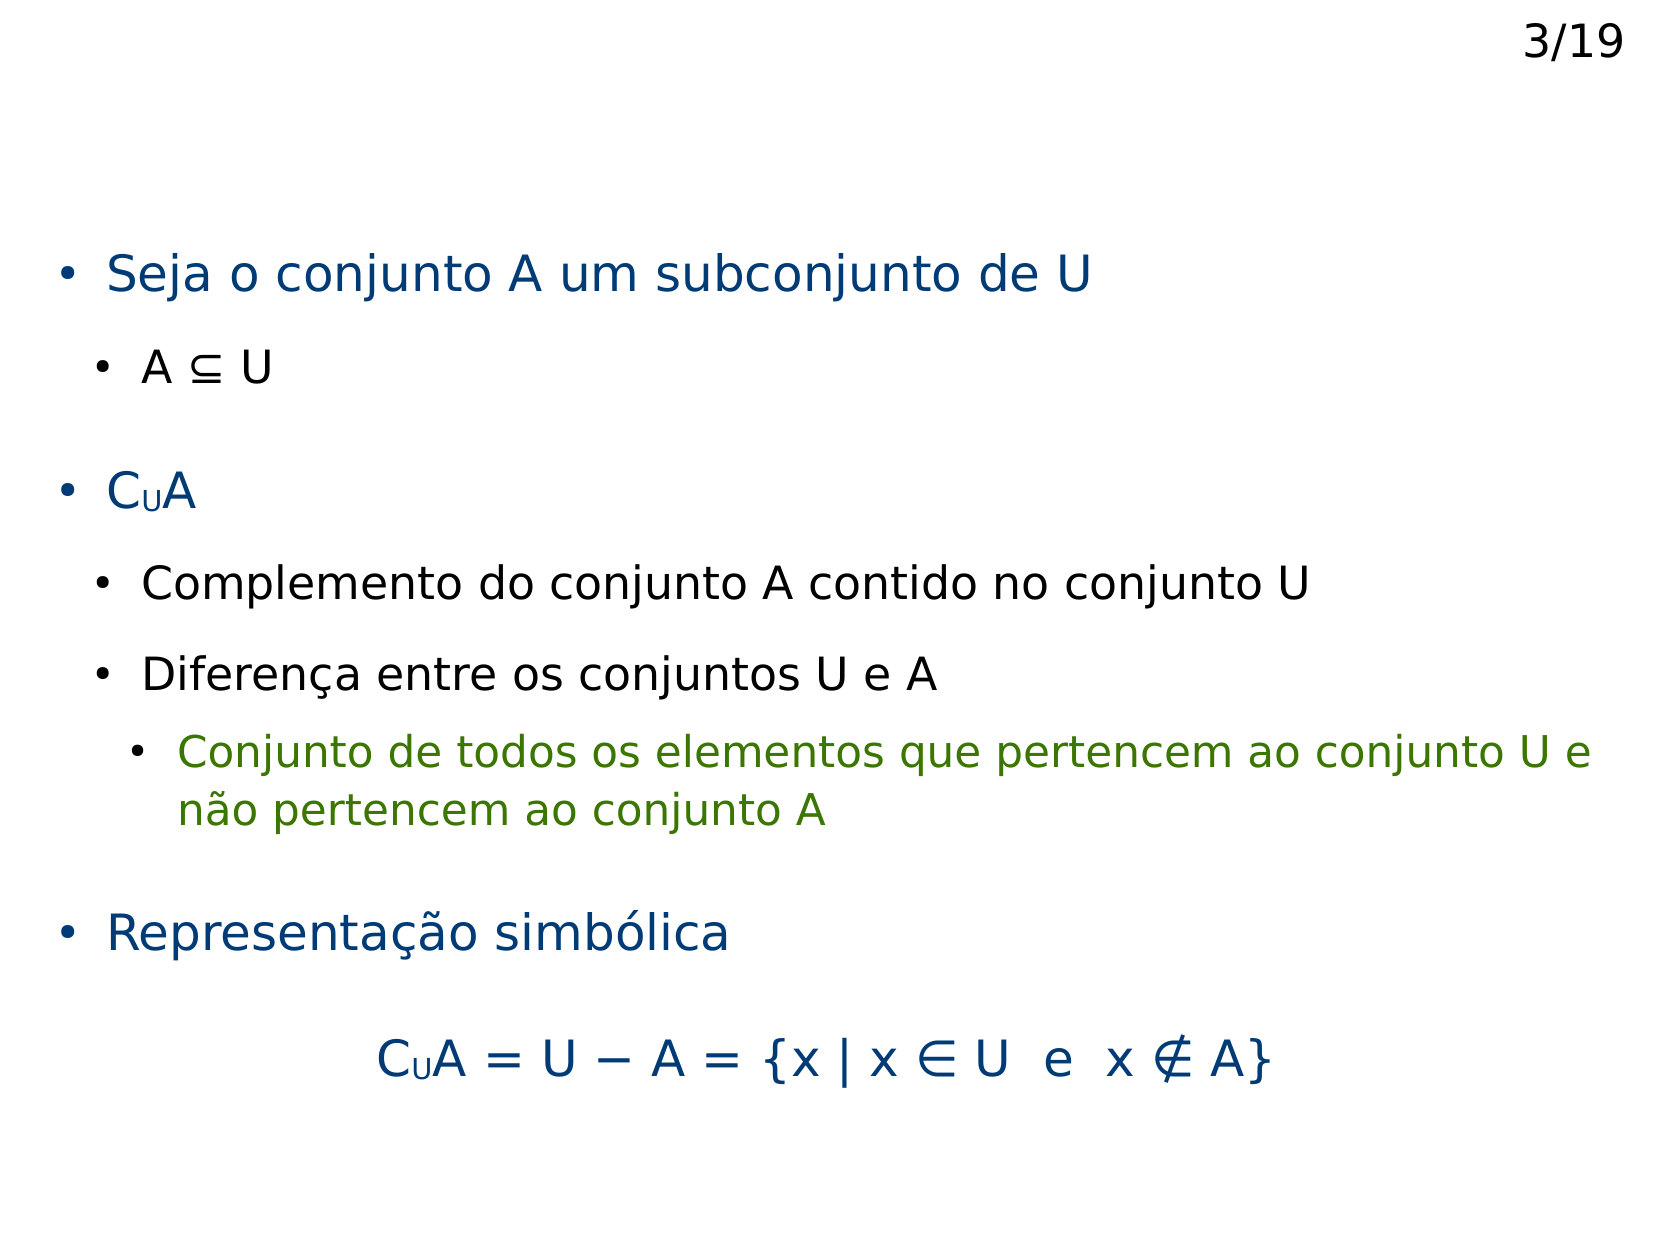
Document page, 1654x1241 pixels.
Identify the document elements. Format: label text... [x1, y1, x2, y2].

list Seja o conjunto A um subconjunto de U A ⊆ U CUA Complemento do conjunto A contido no conjunto U Diferença entre os conjuntos U e A Conjunto de todos os elementos que pertencem ao conjunto U e não pertencem ao conjunto A Representação simbólica CUA = U − A = {x | x ∈ U e x ∉ A} [59, 236, 1595, 1211]
